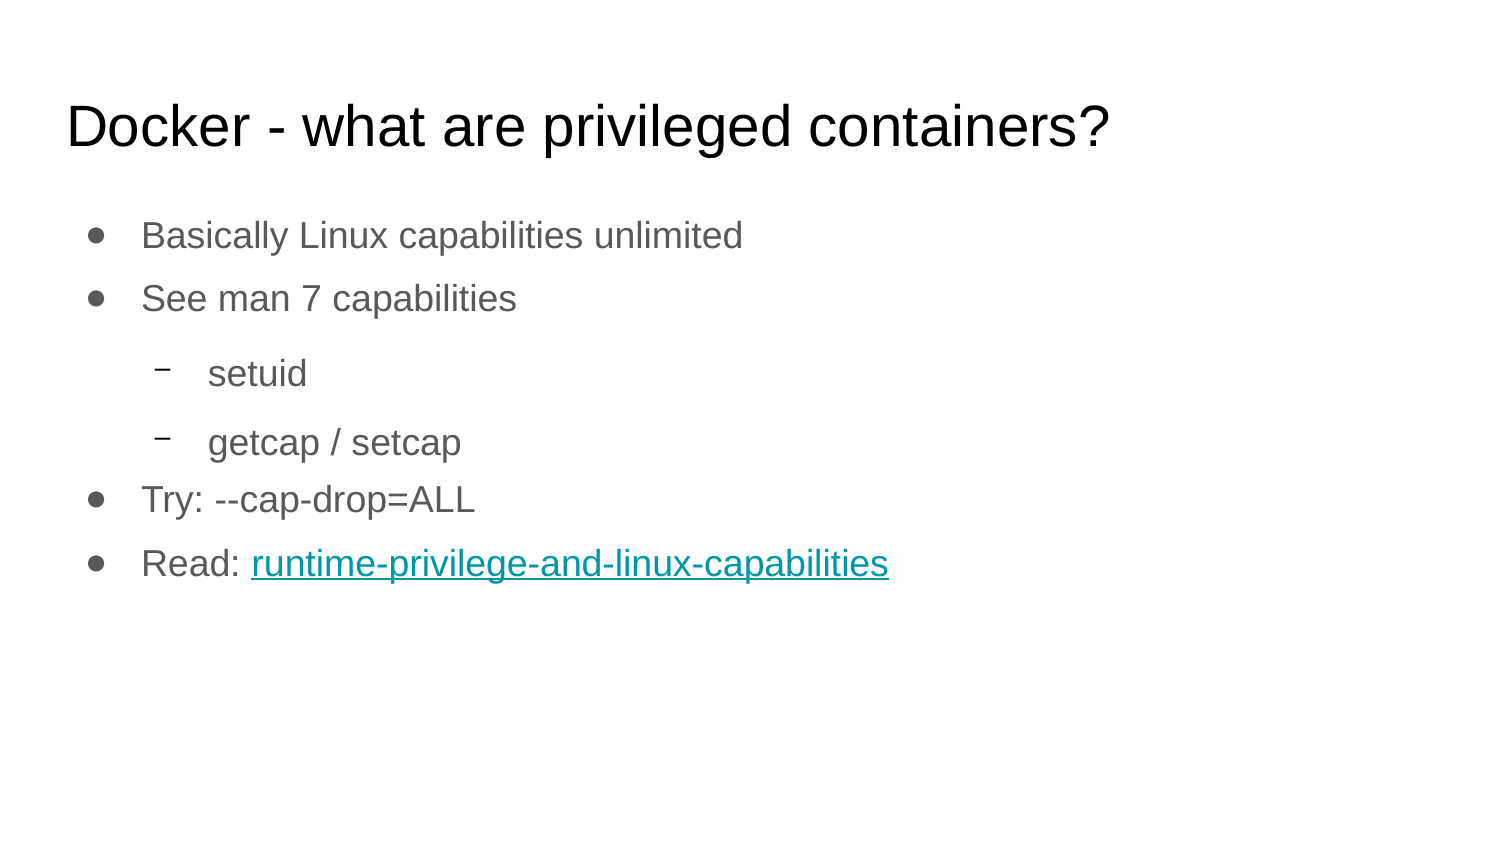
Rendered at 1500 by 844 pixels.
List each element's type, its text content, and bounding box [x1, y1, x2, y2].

list Basically Linux capabilities unlimited See man 7 capabilities setuid getcap / setcap Try: --cap-drop=ALL Read: runtime-privilege-and-linux-capabilities [51, 189, 1449, 750]
title Docker - what are privileged containers? [51, 72, 1449, 167]
